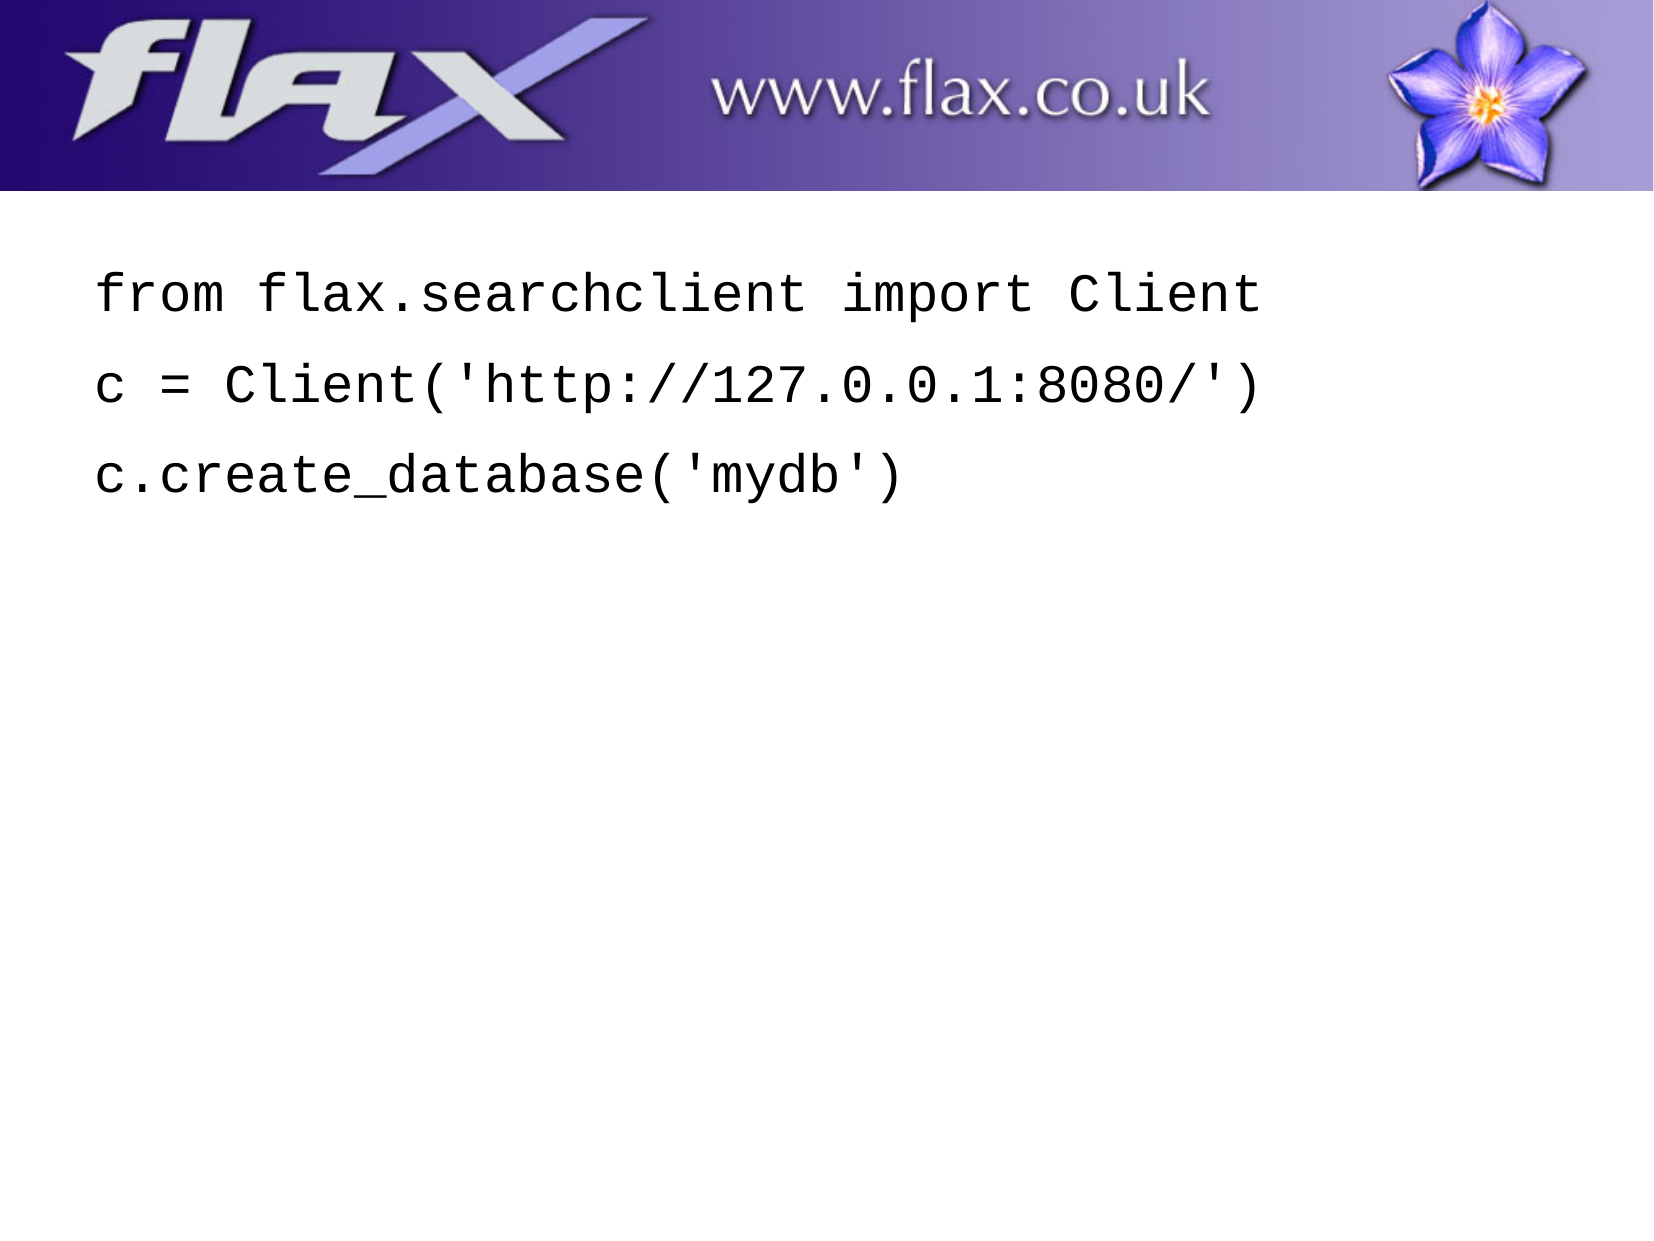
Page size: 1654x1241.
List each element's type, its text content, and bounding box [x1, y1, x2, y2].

picture [0, 0, 1654, 191]
list from flax.searchclient import Client c = Client('http://127.0.0.1:8080/') c.create_database('mydb') [76, 265, 1565, 1094]
